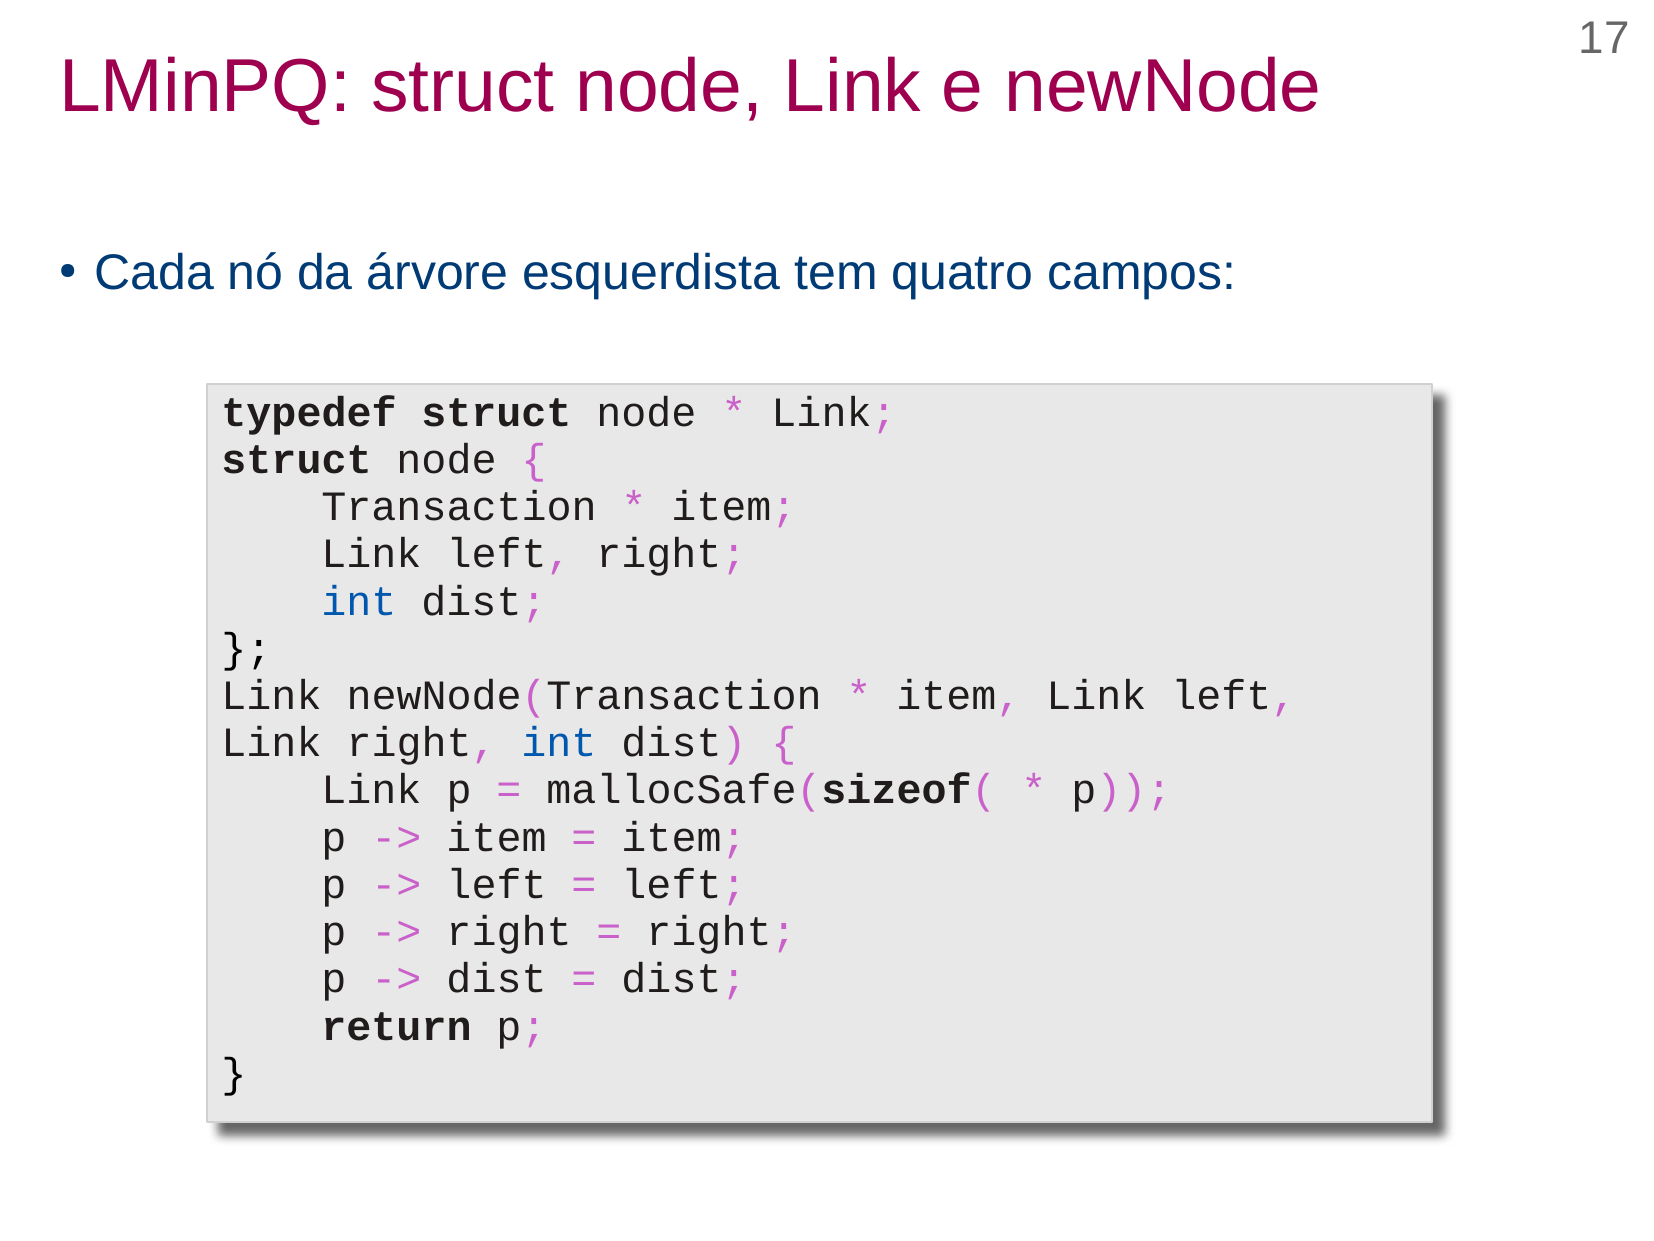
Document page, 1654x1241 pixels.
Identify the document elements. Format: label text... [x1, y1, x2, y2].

text_box typedef struct node * Link; struct node { Transaction * item; Link left, right; int dist; }; Link newNode(Transaction * item, Link left, Link right, int dist) { Link p = mallocSafe(sizeof( * p)); p -> item = item; p -> left = left; p -> right = right; p -> dist = dist; return p; } [206, 383, 1433, 1123]
list Cada nó da árvore esquerdista tem quatro campos: [59, 236, 1595, 1211]
title LMinPQ: struct node, Link e newNode [59, 29, 1595, 148]
